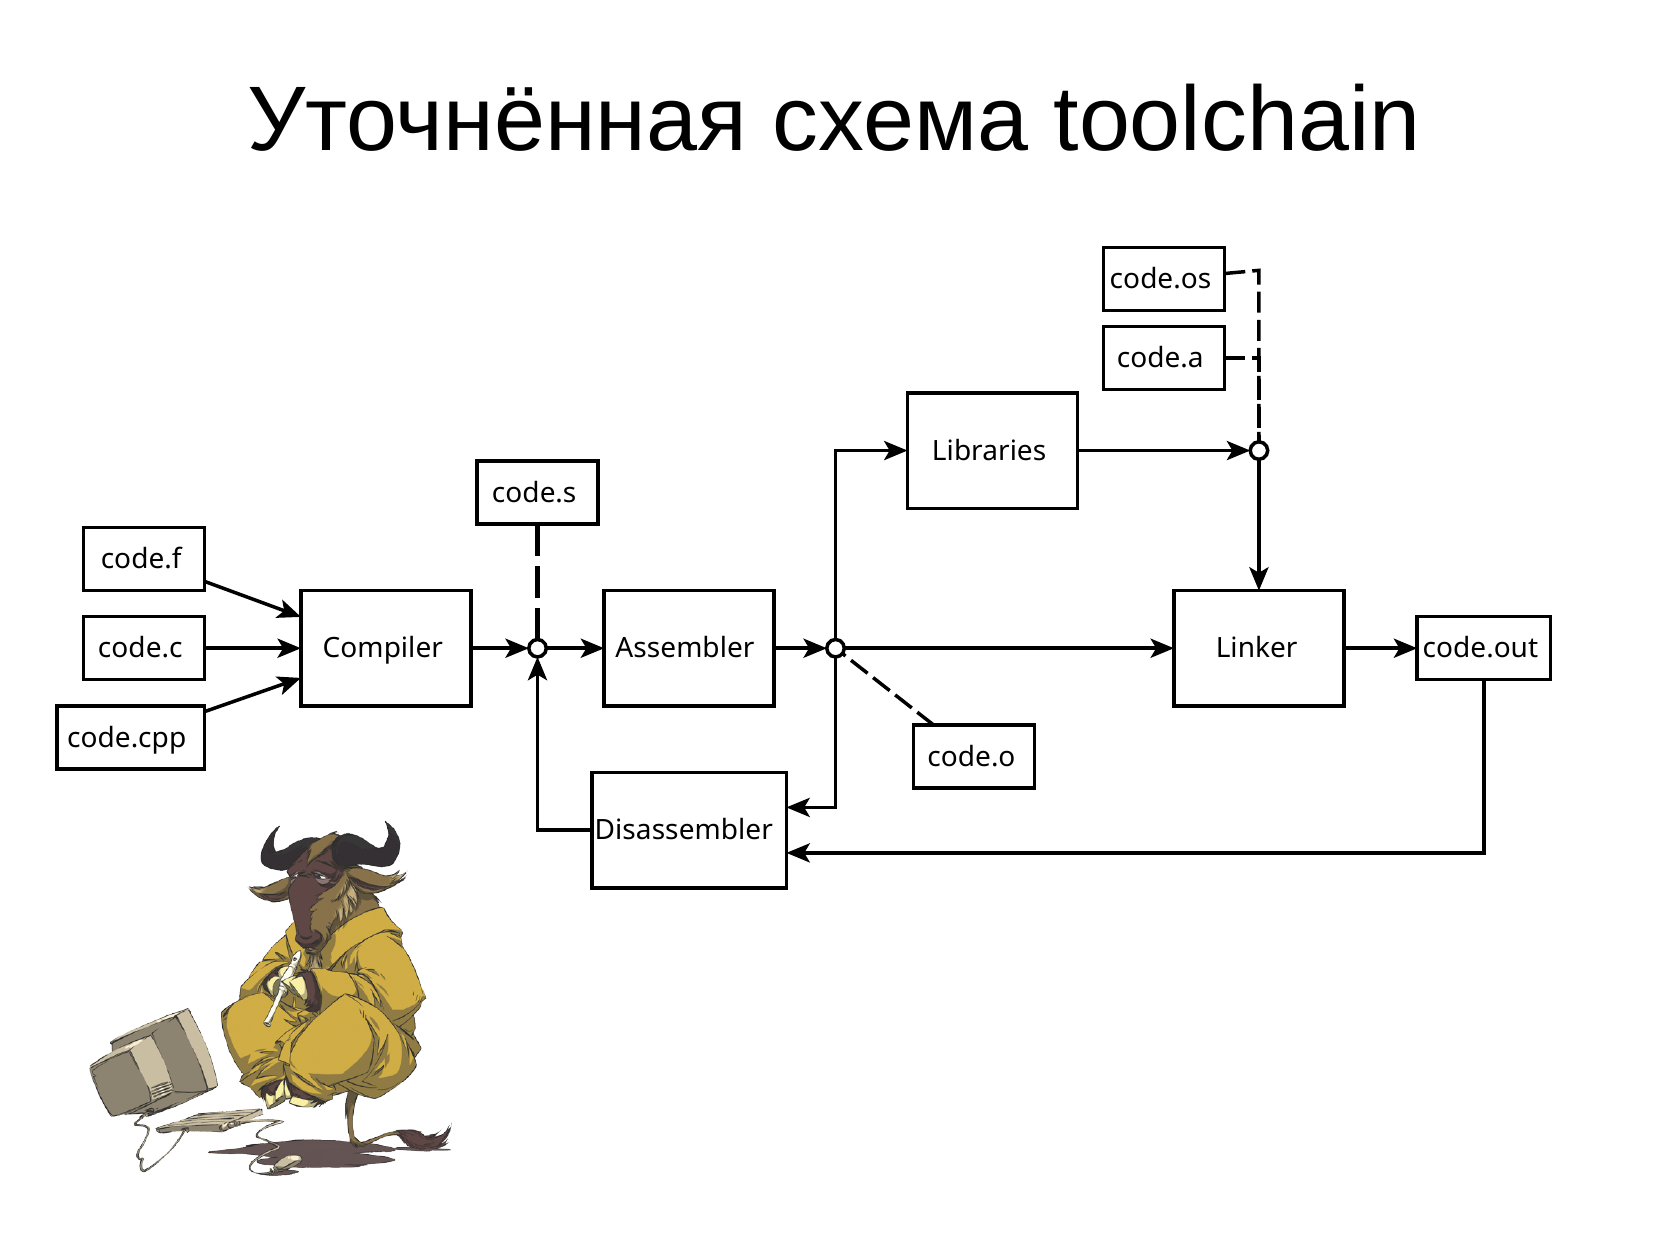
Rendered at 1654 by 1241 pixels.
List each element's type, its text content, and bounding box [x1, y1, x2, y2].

title Уточнённая схема toolchain [90, 15, 1579, 220]
picture [30, 220, 1579, 1186]
